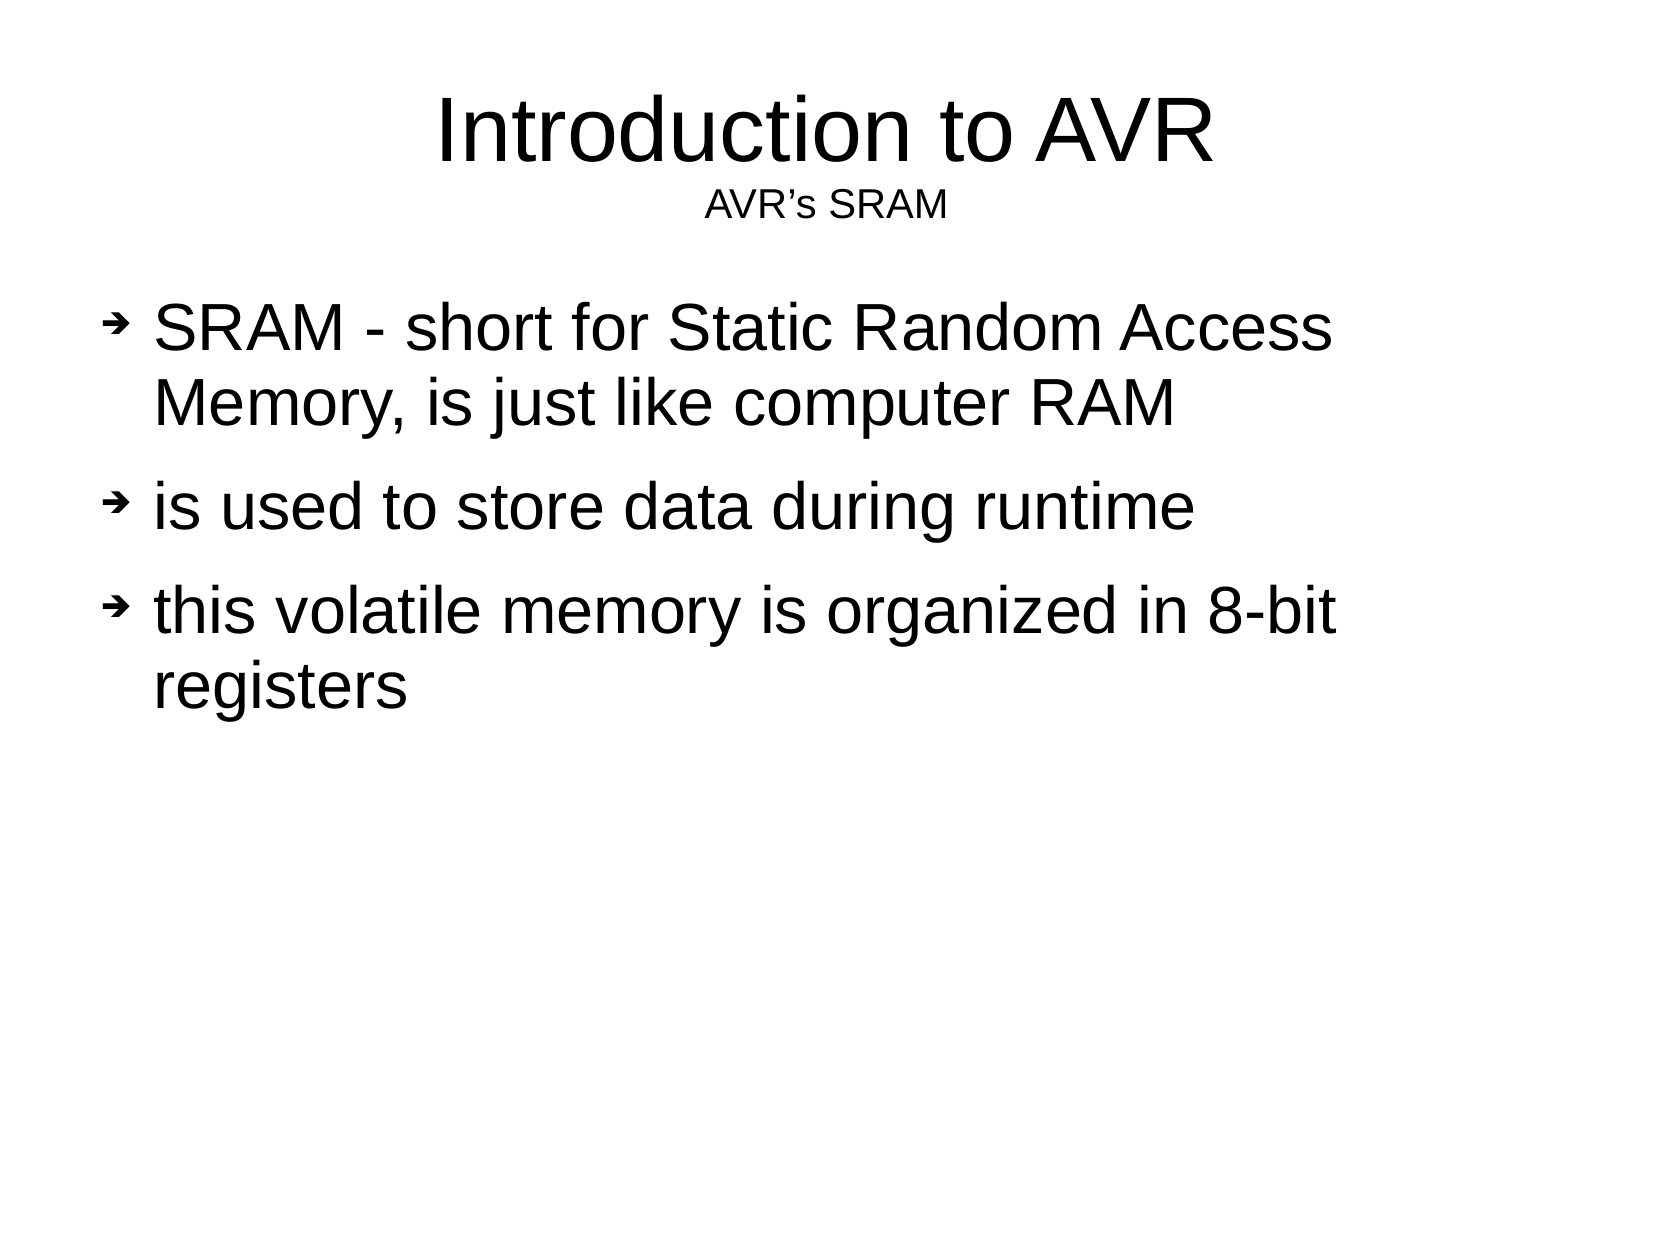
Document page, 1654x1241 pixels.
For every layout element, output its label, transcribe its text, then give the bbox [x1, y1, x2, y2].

title Introduction to AVR AVR’s SRAM [82, 49, 1571, 257]
list SRAM - short for Static Random Access Memory, is just like computer RAM is used to store data during runtime this volatile memory is organized in 8-bit registers [82, 290, 1571, 1010]
